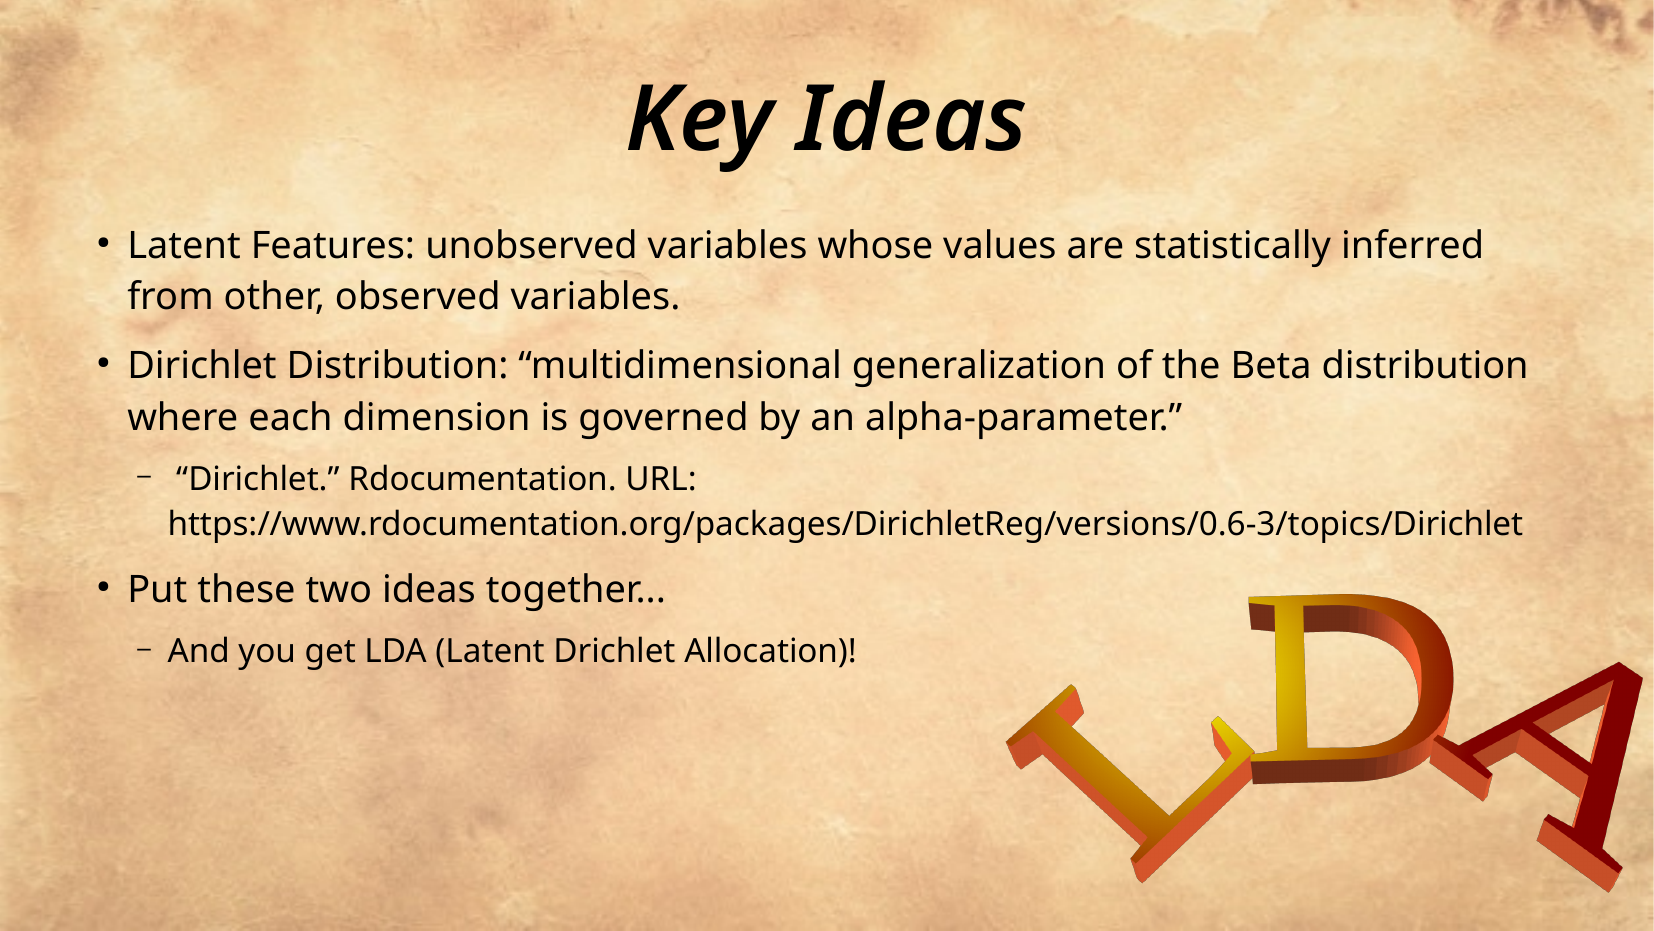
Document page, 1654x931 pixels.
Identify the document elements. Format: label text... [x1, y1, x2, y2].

title Key Ideas [82, 37, 1571, 193]
picture [0, 0, 1654, 931]
list Latent Features: unobserved variables whose values are statistically inferred from other, observed variables. Dirichlet Distribution: “multidimensional generalization of the Beta distribution where each dimension is governed by an alpha-parameter.” “Dirichlet.” Rdocumentation. URL: https://www.rdocumentation.org/packages/DirichletReg/versions/0.6-3/topics/Dirichlet Put these two ideas together... And you get LDA (Latent Drichlet Allocation)! [86, 217, 1576, 758]
